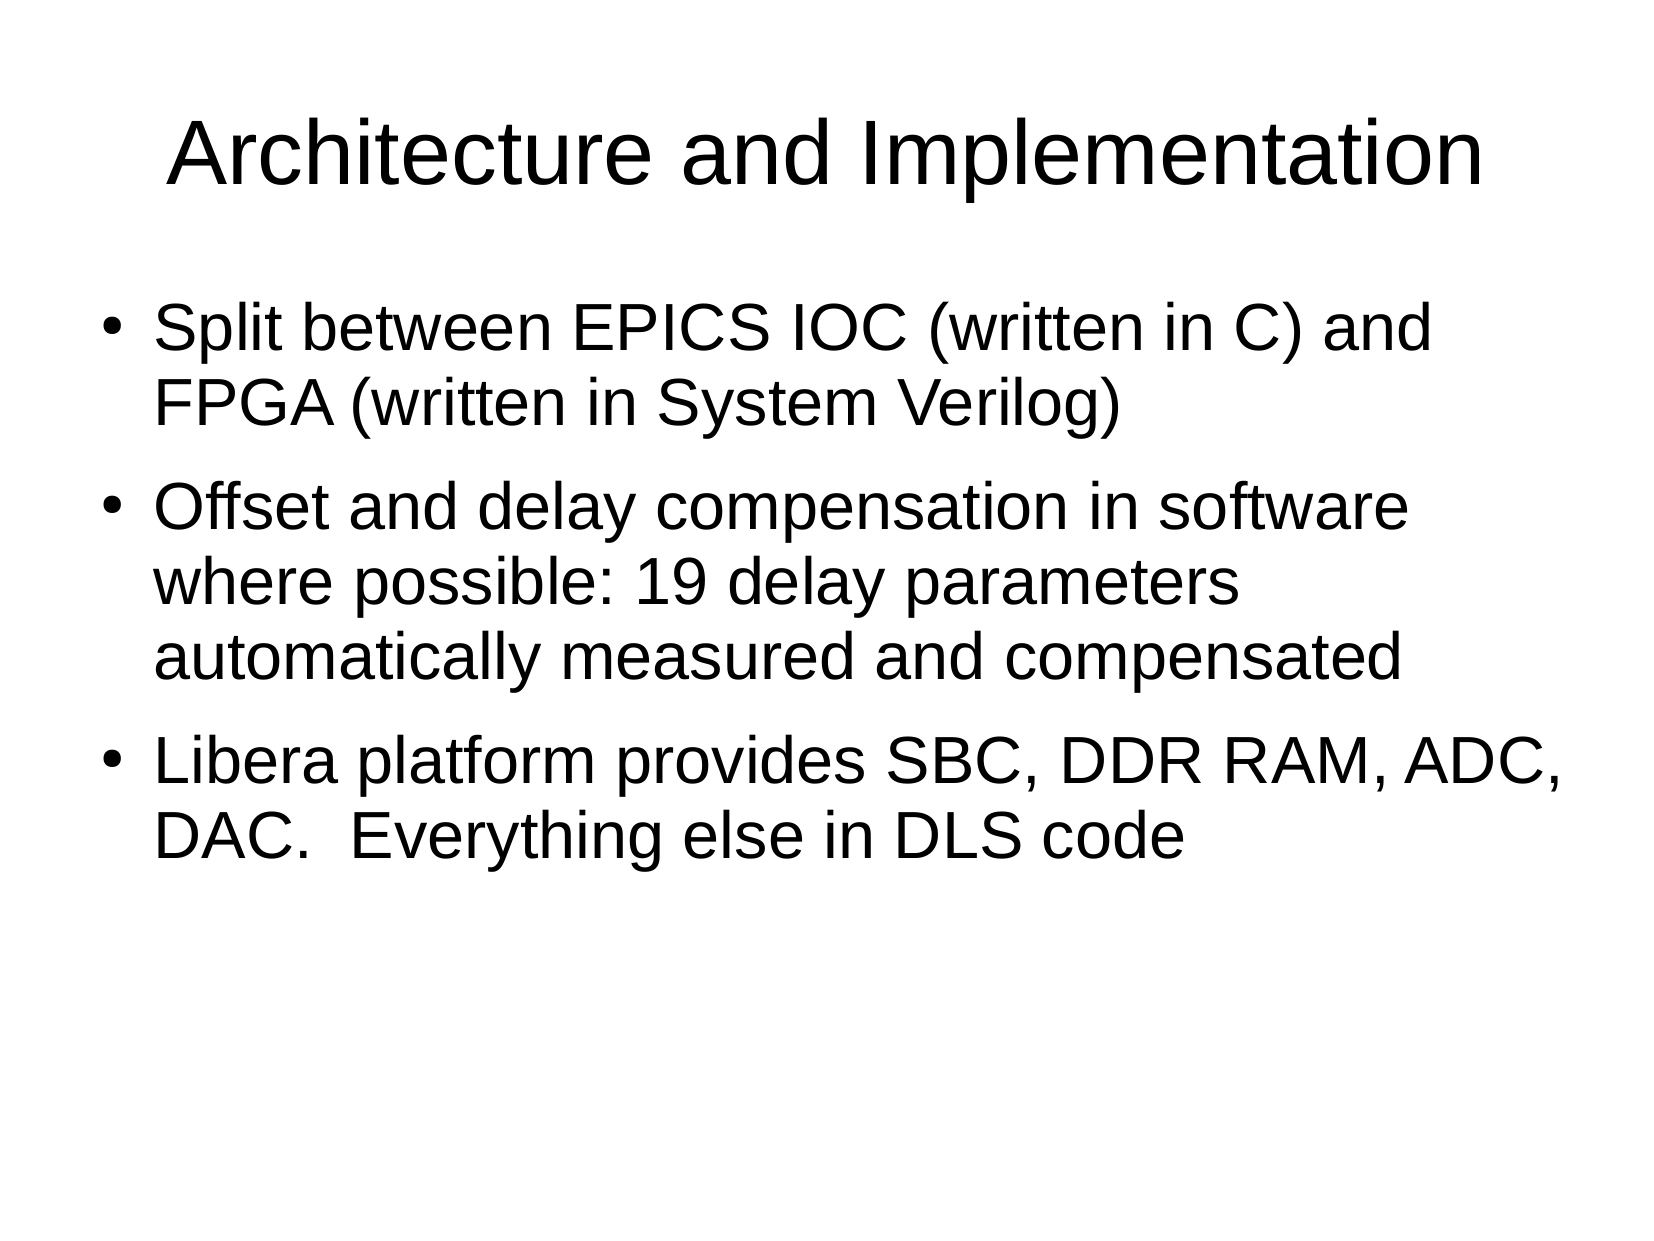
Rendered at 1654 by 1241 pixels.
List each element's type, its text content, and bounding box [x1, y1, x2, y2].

list Split between EPICS IOC (written in C) and FPGA (written in System Verilog) Offset and delay compensation in software where possible: 19 delay parameters automatically measured and compensated Libera platform provides SBC, DDR RAM, ADC, DAC. Everything else in DLS code [82, 290, 1571, 1217]
title Architecture and Implementation [82, 49, 1571, 257]
